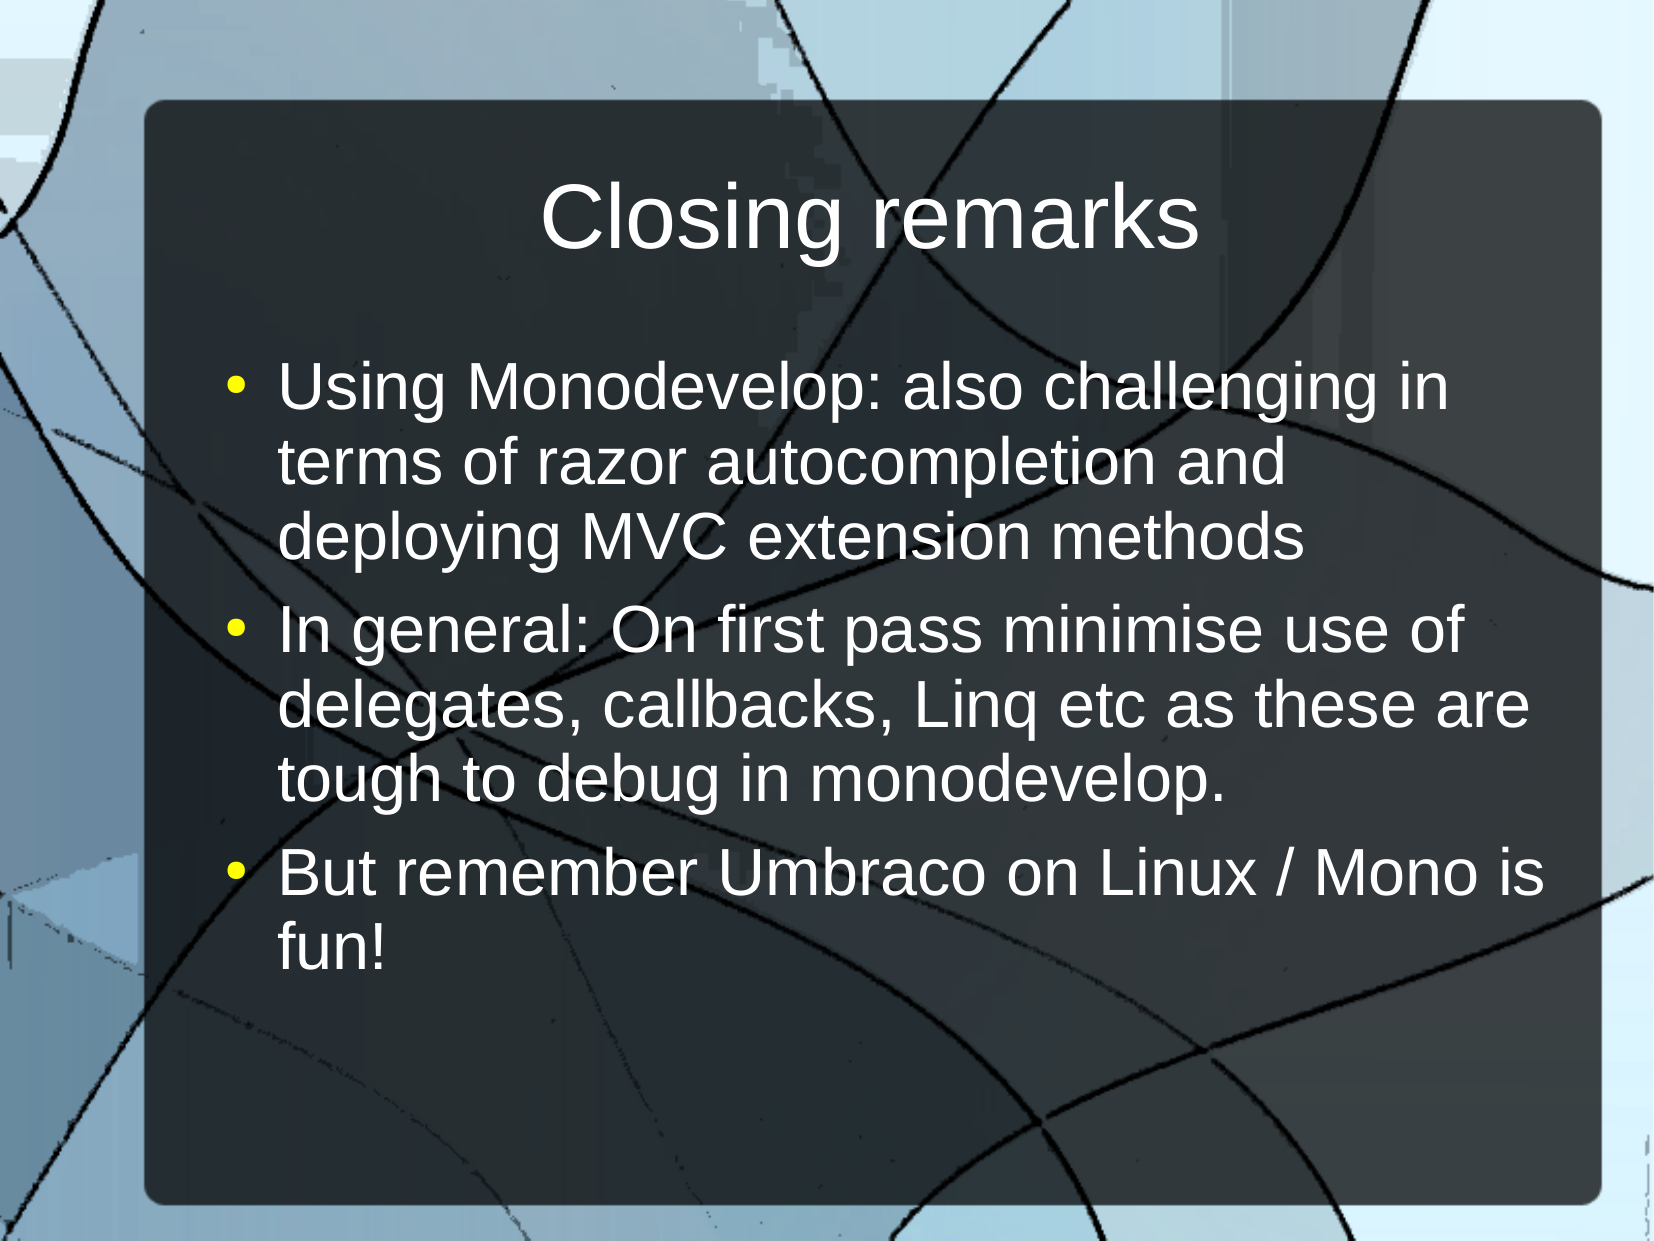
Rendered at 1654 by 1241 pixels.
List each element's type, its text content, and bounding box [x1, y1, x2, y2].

title Closing remarks [159, 108, 1583, 325]
picture [0, 0, 1654, 1241]
list Using Monodevelop: also challenging in terms of razor autocompletion and deploying MVC extension methods In general: On first pass minimise use of delegates, callbacks, Linq etc as these are tough to debug in monodevelop. But remember Umbraco on Linux / Mono is fun! [206, 349, 1571, 1034]
